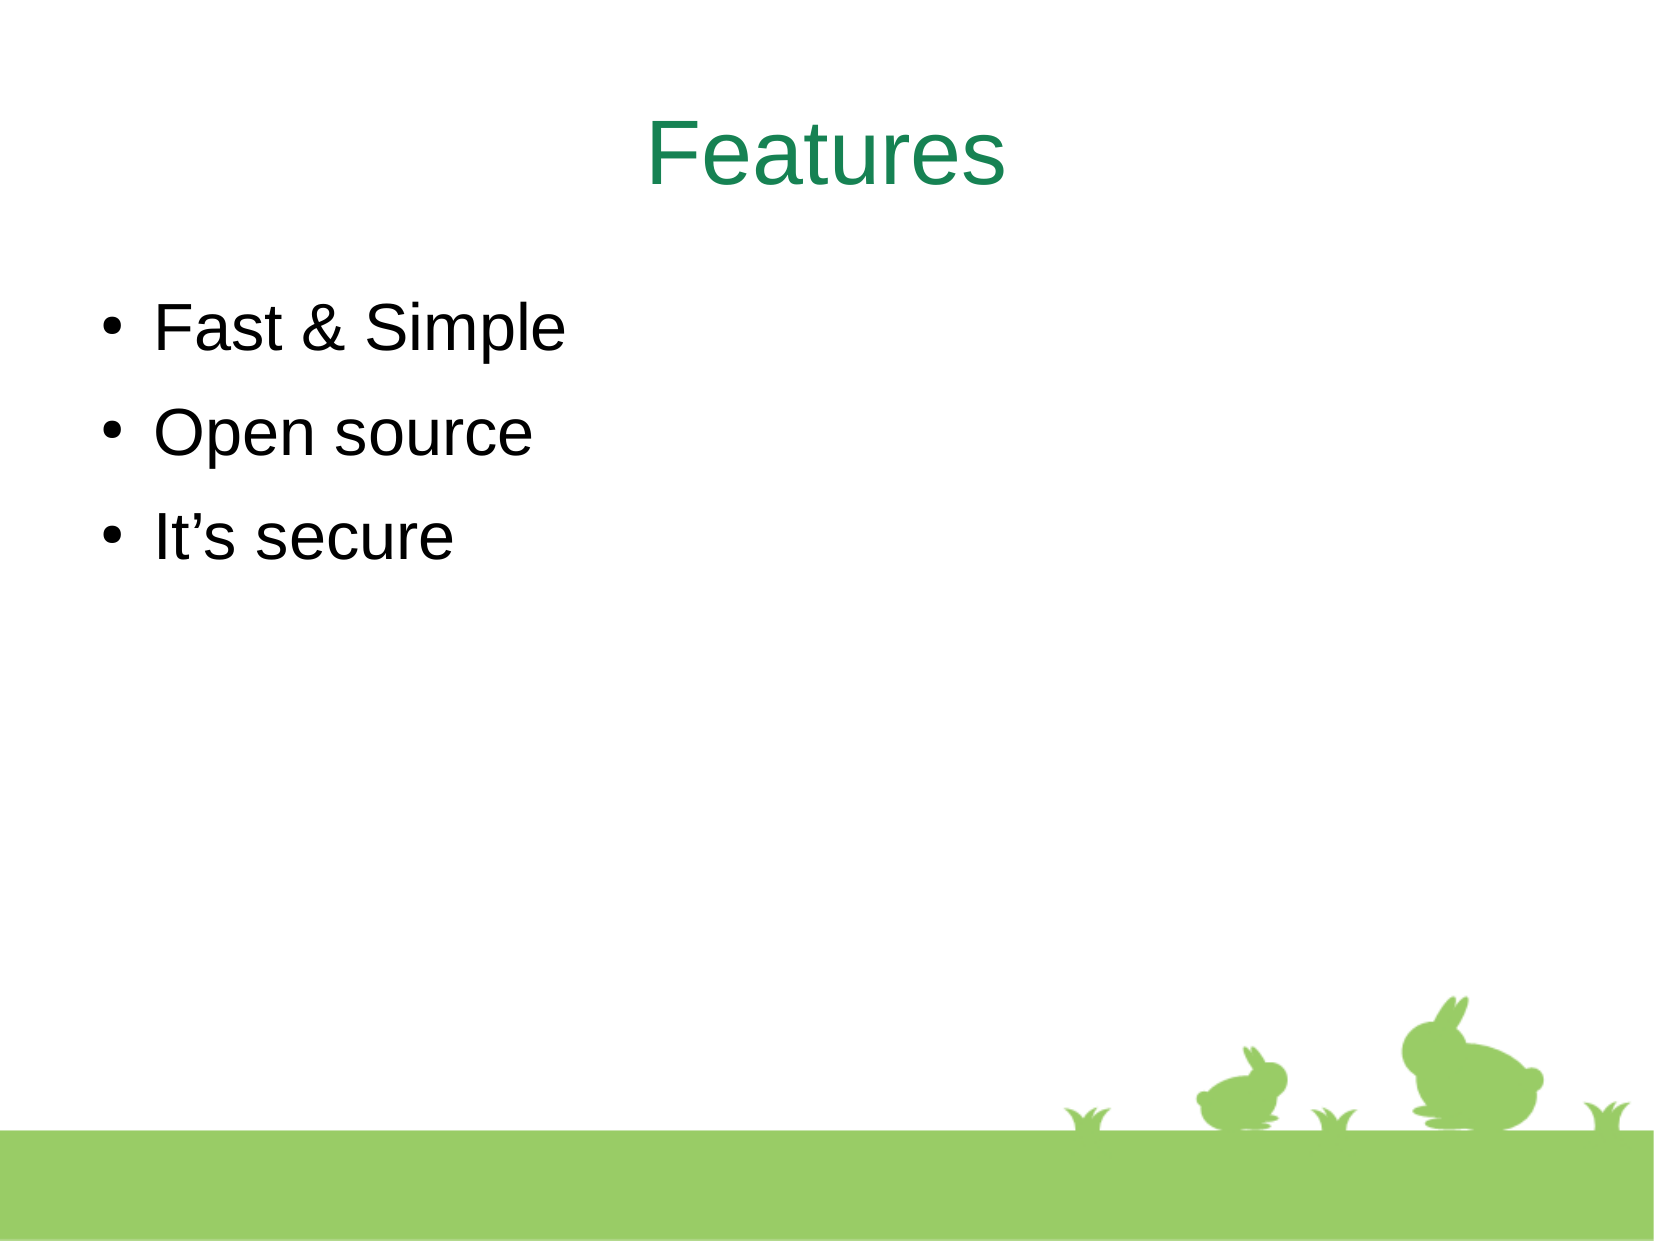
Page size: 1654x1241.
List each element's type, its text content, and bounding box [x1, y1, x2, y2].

list Fast & Simple Open source It’s secure [82, 290, 1571, 1010]
picture [0, 0, 1654, 1241]
title Features [82, 49, 1571, 257]
